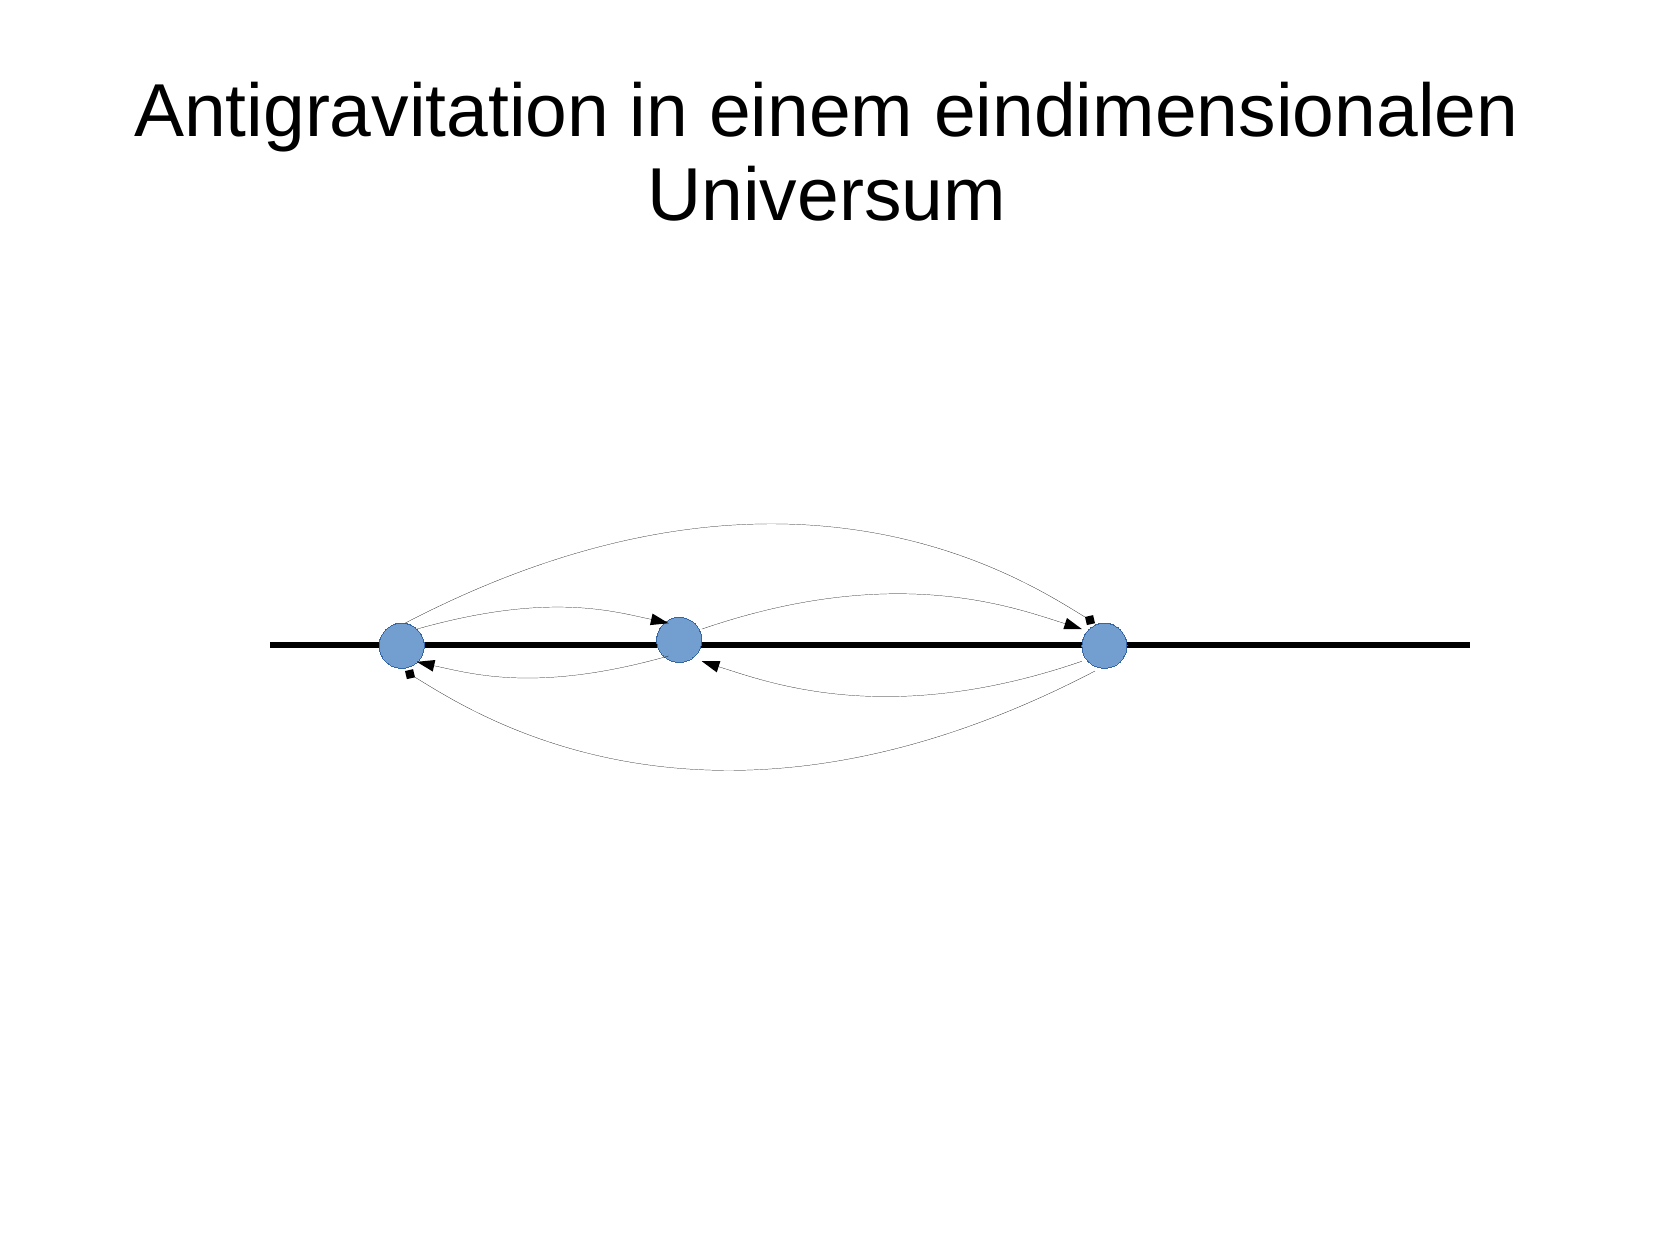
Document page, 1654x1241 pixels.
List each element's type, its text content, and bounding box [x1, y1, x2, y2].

text_box [379, 623, 425, 669]
text_box [656, 617, 702, 663]
text_box [1081, 623, 1128, 669]
title Antigravitation in einem eindimensionalen Universum [82, 49, 1571, 257]
